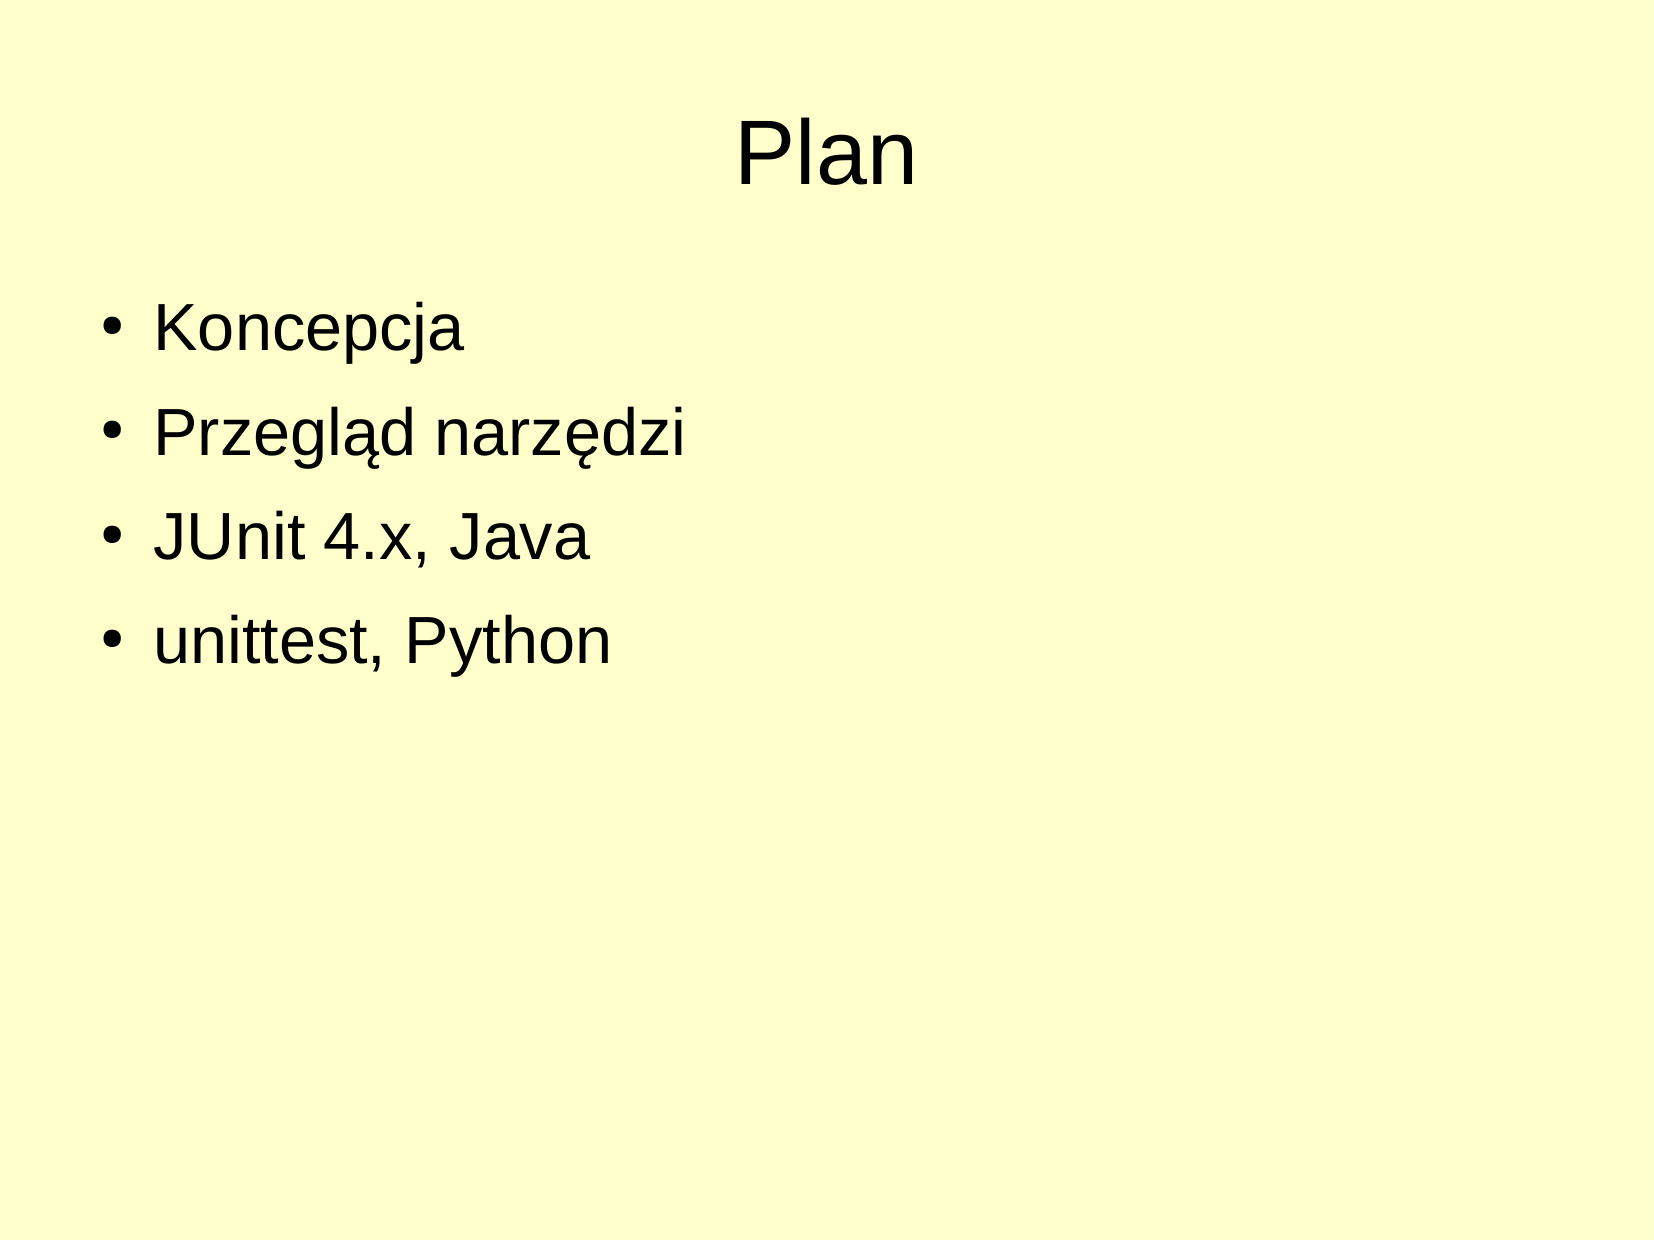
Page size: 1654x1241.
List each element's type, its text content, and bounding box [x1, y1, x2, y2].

title Plan [82, 49, 1571, 257]
list Koncepcja Przegląd narzędzi JUnit 4.x, Java unittest, Python [82, 290, 1571, 1109]
